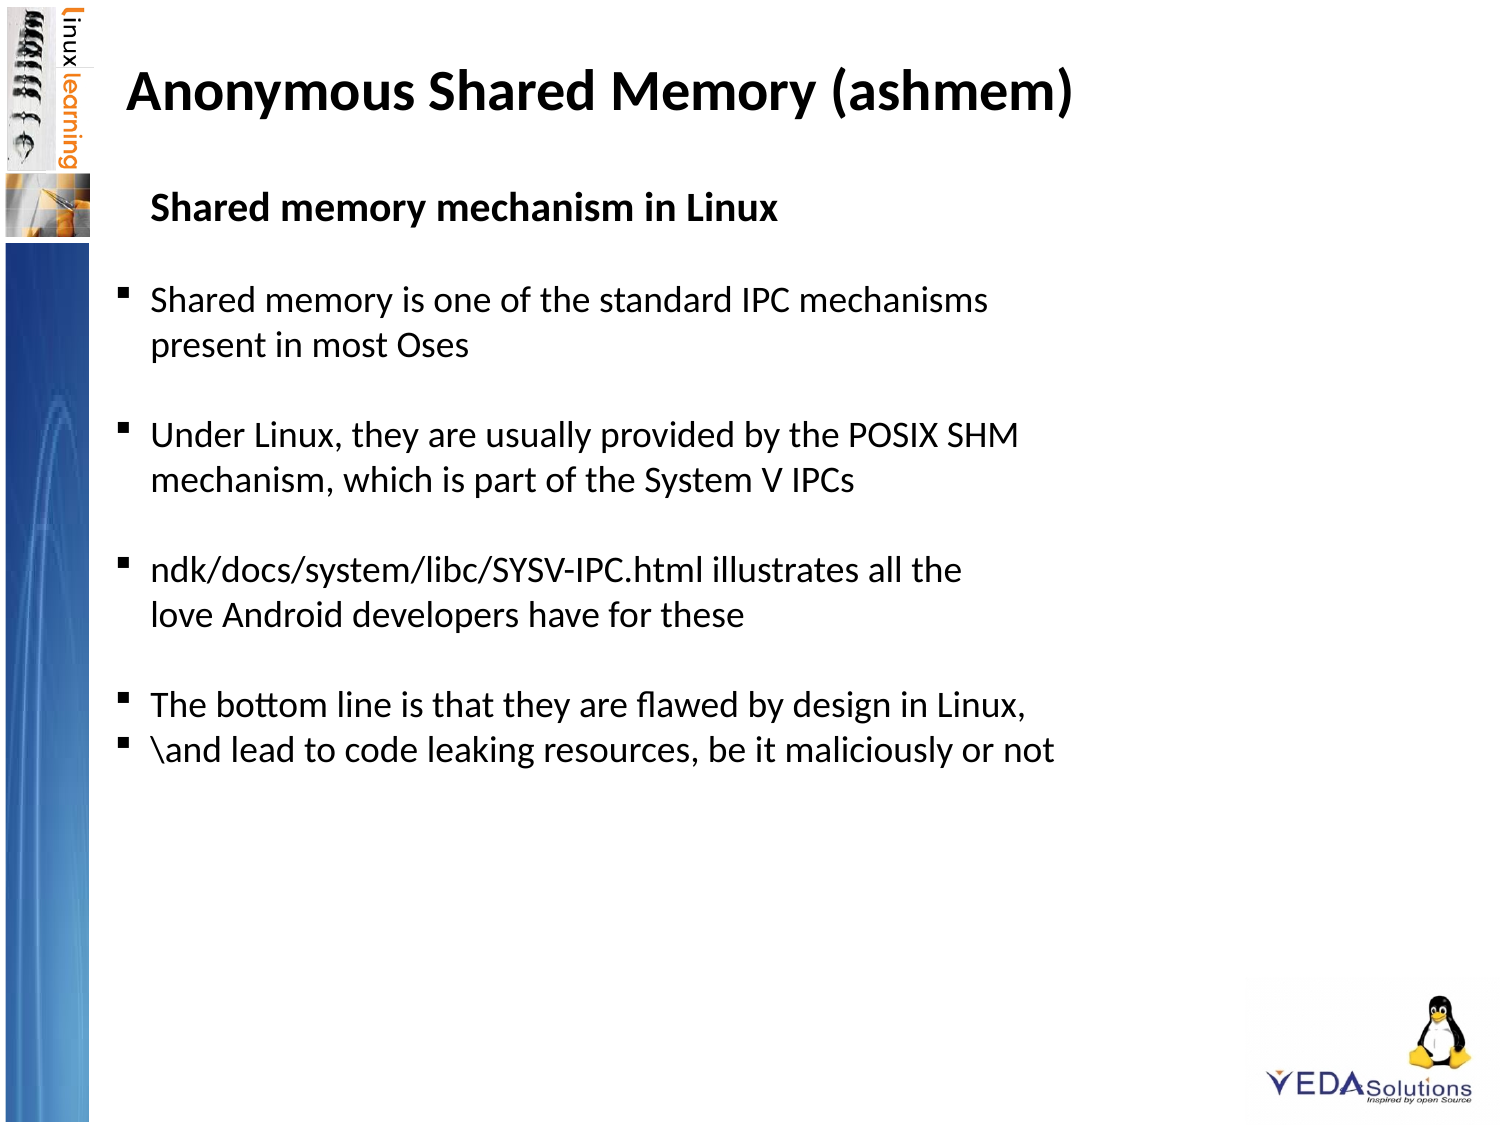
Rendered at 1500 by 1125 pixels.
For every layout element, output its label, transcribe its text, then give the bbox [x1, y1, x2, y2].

picture [5, 243, 89, 1122]
text_box Shared memory mechanism in Linux Shared memory is one of the standard IPC mechanisms present in most Oses Under Linux, they are usually provided by the POSIX SHM mechanism, which is part of the System V IPCs ndk/docs/system/libc/SYSV-IPC.html illustrates all the love Android developers have for these The bottom line is that they are flawed by design in Linux, \and lead to code leaking resources, be it maliciously or not [100, 172, 1369, 982]
picture [5, 0, 97, 237]
picture [1245, 977, 1500, 1125]
text_box Anonymous Shared Memory (ashmem) [112, 45, 1425, 197]
